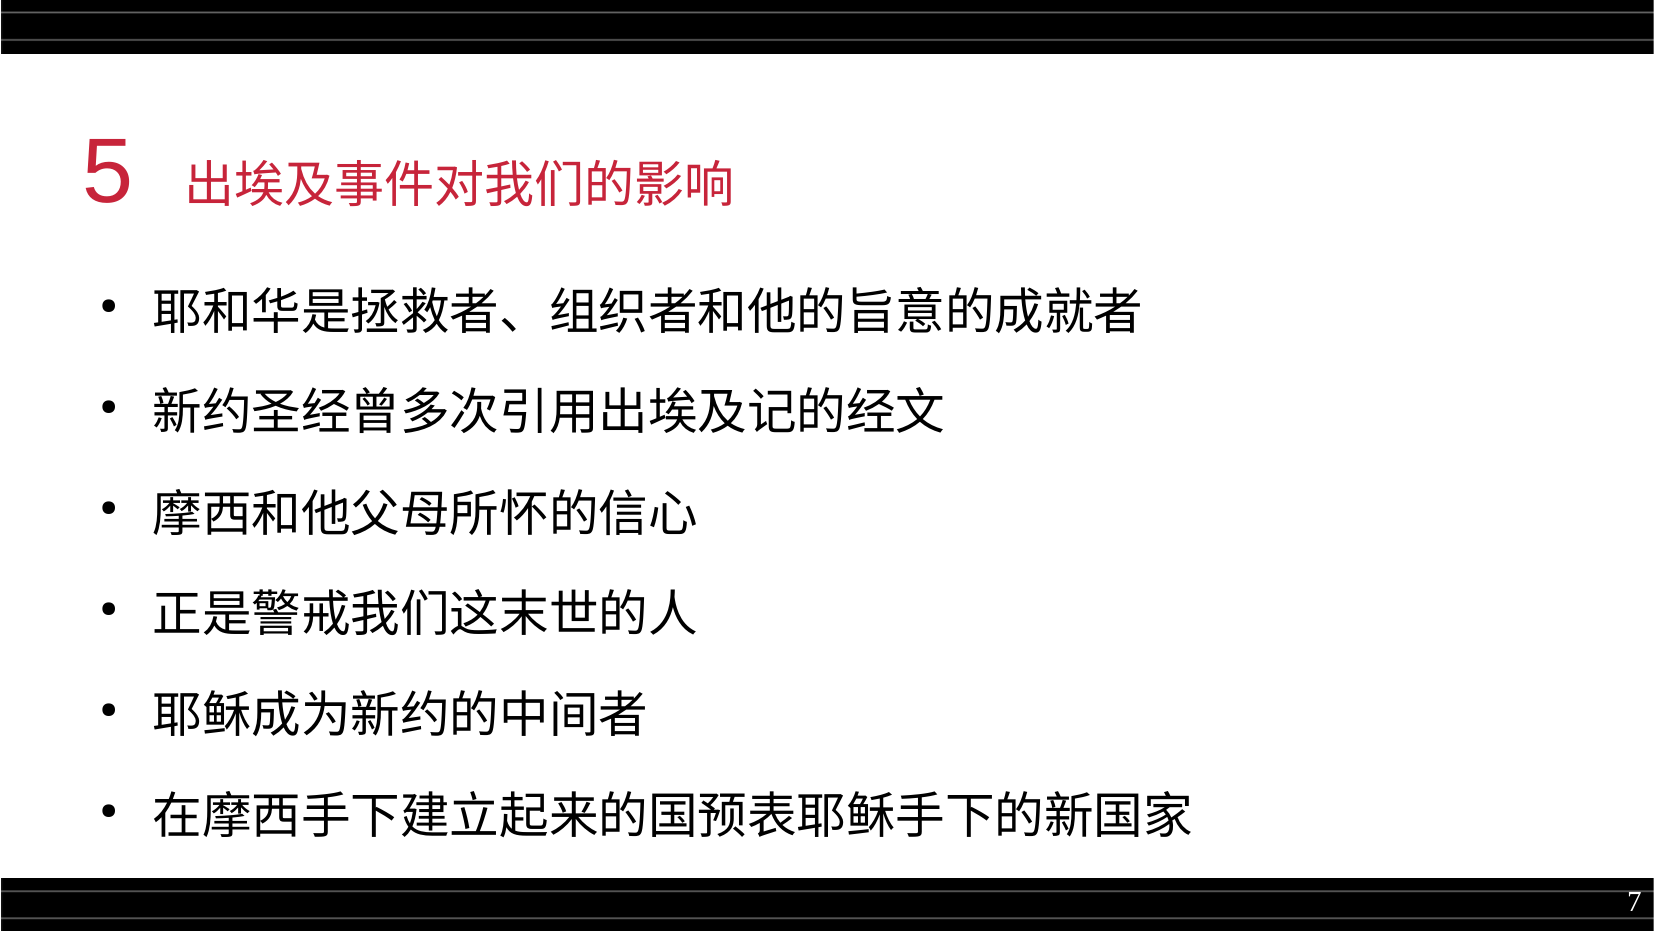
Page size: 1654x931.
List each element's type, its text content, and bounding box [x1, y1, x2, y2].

title 5 出埃及事件对我们的影响 [82, 92, 1571, 249]
picture [1, 878, 1654, 931]
picture [1, 0, 1654, 54]
list 耶和华是拯救者、组织者和他的旨意的成就者 新约圣经曾多次引用出埃及记的经文 摩西和他父母所怀的信心 正是警戒我们这末世的人 耶稣成为新约的中间者 在摩西手下建立起来的国预表耶稣手下的新国家 [82, 271, 1571, 851]
